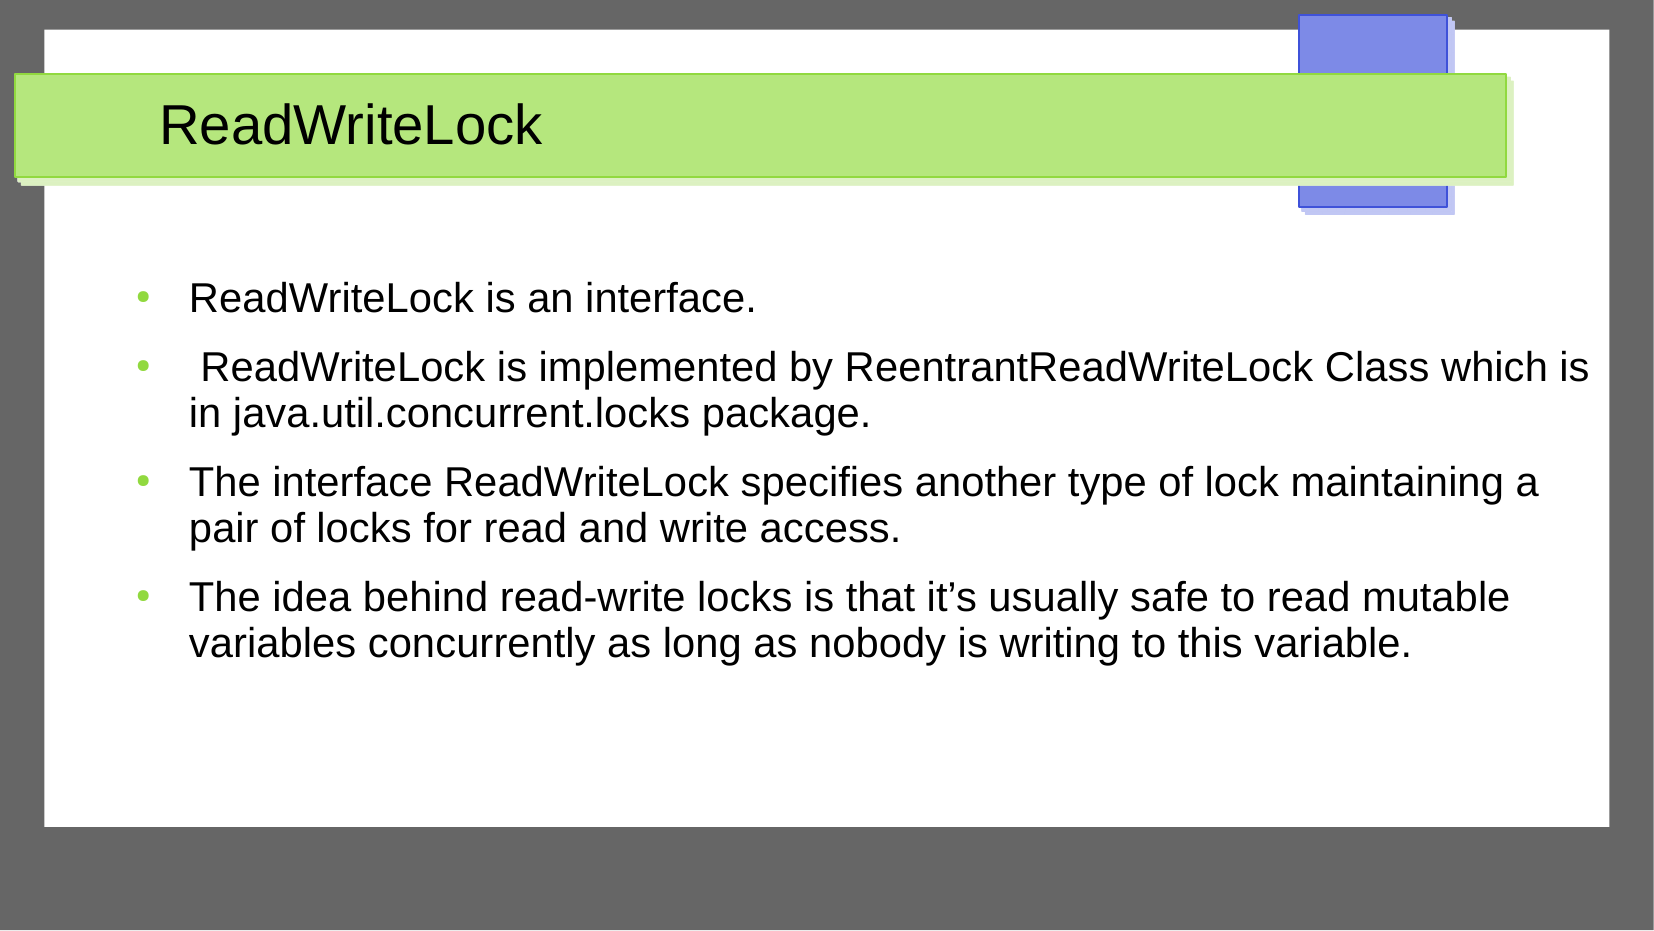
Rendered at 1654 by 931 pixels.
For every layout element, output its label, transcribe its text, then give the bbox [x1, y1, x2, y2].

title ReadWriteLock [88, 73, 1506, 178]
list ReadWriteLock is an interface. ReadWriteLock is implemented by ReentrantReadWriteLock Class which is in java.util.concurrent.locks package. The interface ReadWriteLock specifies another type of lock maintaining a pair of locks for read and write access. The idea behind read-write locks is that it’s usually safe to read mutable variables concurrently as long as nobody is writing to this variable. [118, 206, 1595, 833]
